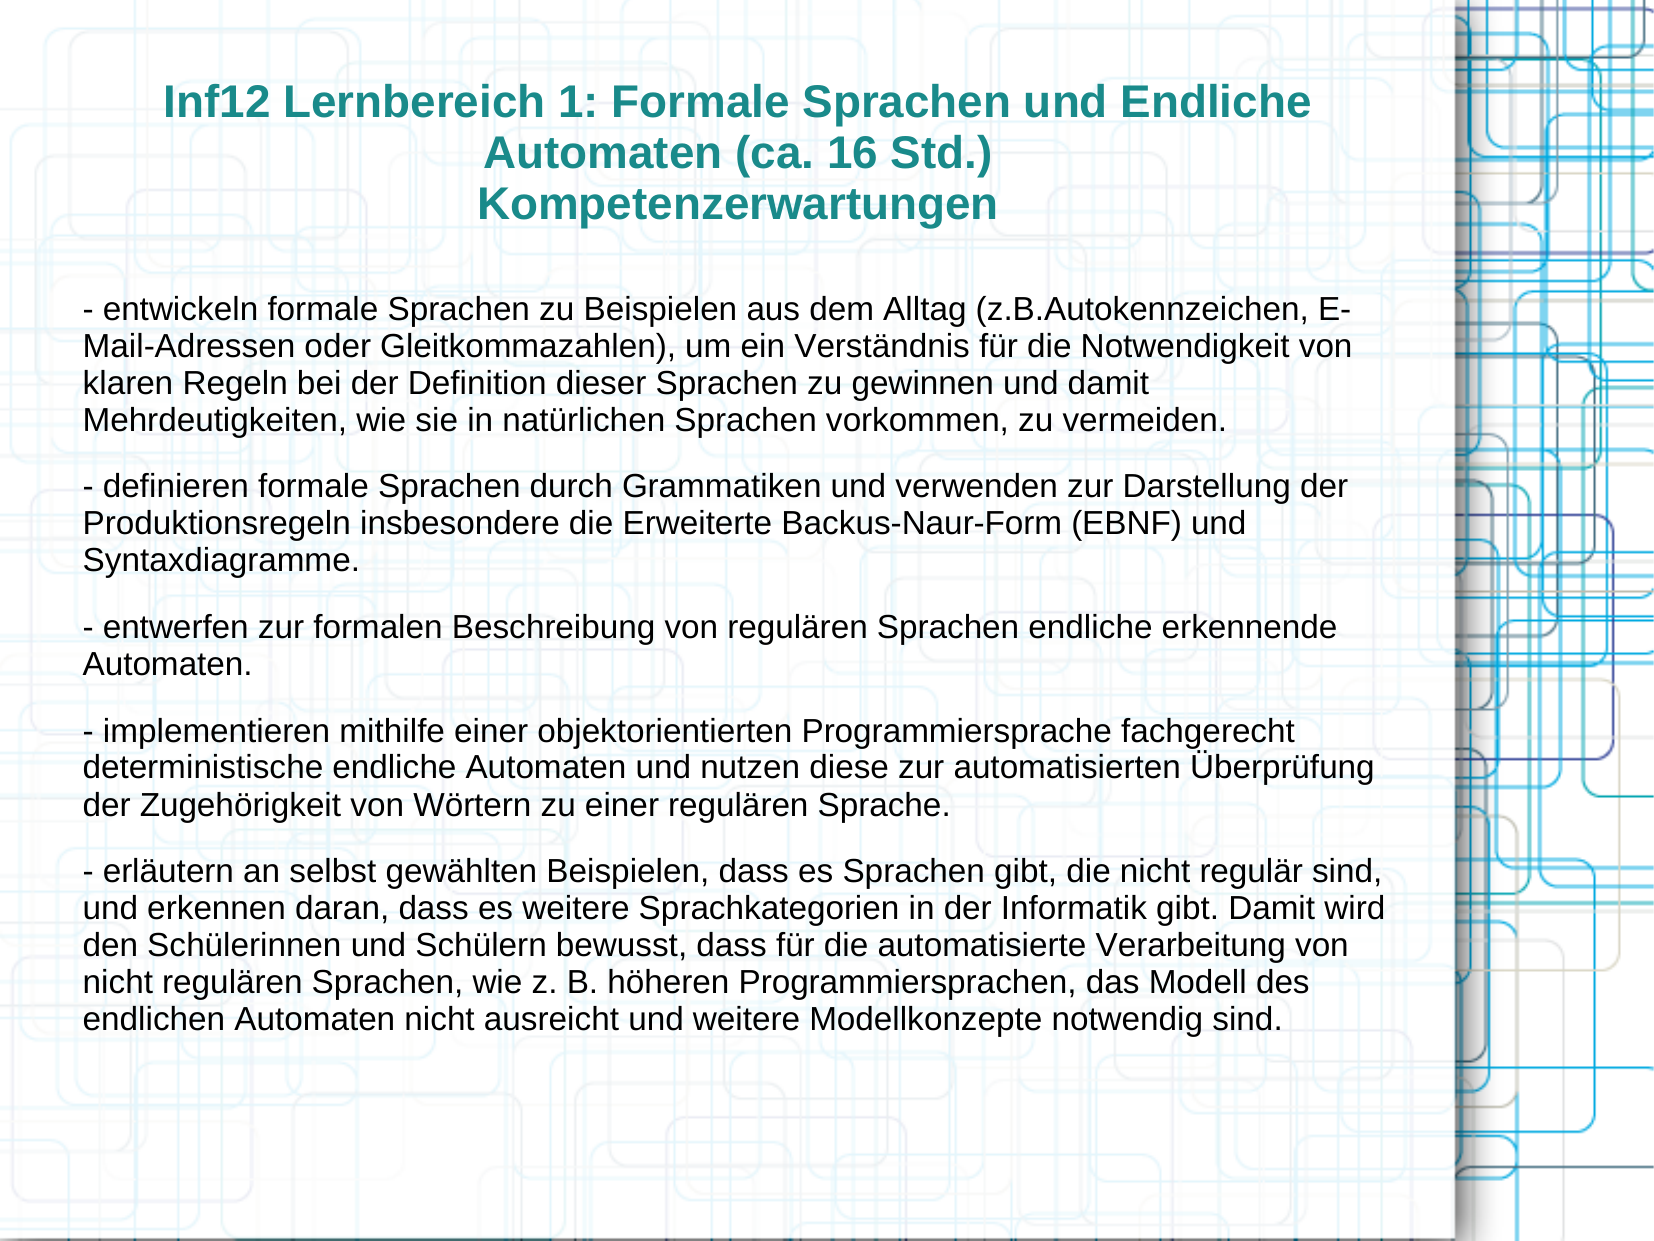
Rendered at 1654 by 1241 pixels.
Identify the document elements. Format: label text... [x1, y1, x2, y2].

picture [0, 0, 1654, 1241]
list - entwickeln formale Sprachen zu Beispielen aus dem Alltag (z.B.Autokennzeichen, E-Mail-Adressen oder Gleitkommazahlen), um ein Verständnis für die Notwendigkeit von klaren Regeln bei der Definition dieser Sprachen zu gewinnen und damit Mehrdeutigkeiten, wie sie in natürlichen Sprachen vorkommen, zu vermeiden. - definieren formale Sprachen durch Grammatiken und verwenden zur Darstellung der Produktionsregeln insbesondere die Erweiterte Backus-Naur-Form (EBNF) und Syntaxdiagramme. - entwerfen zur formalen Beschreibung von regulären Sprachen endliche erkennende Automaten. - implementieren mithilfe einer objektorientierten Programmiersprache fachgerecht deterministische endliche Automaten und nutzen diese zur automatisierten Überprüfung der Zugehörigkeit von Wörtern zu einer regulären Sprache. - erläutern an selbst gewählten Beispielen, dass es Sprachen gibt, die nicht regulär sind, und erkennen daran, dass es weitere Sprachkategorien in der Informatik gibt. Damit wird den Schülerinnen und Schülern bewusst, dass für die automatisierte Verarbeitung von nicht regulären Sprachen, wie z. B. höheren Programmiersprachen, das Modell des endlichen Automaten nicht ausreicht und weitere Modellkonzepte notwendig sind. [82, 290, 1418, 1109]
title Inf12 Lernbereich 1: Formale Sprachen und Endliche Automaten (ca. 16 Std.) Kompetenzerwartungen [59, 49, 1418, 257]
